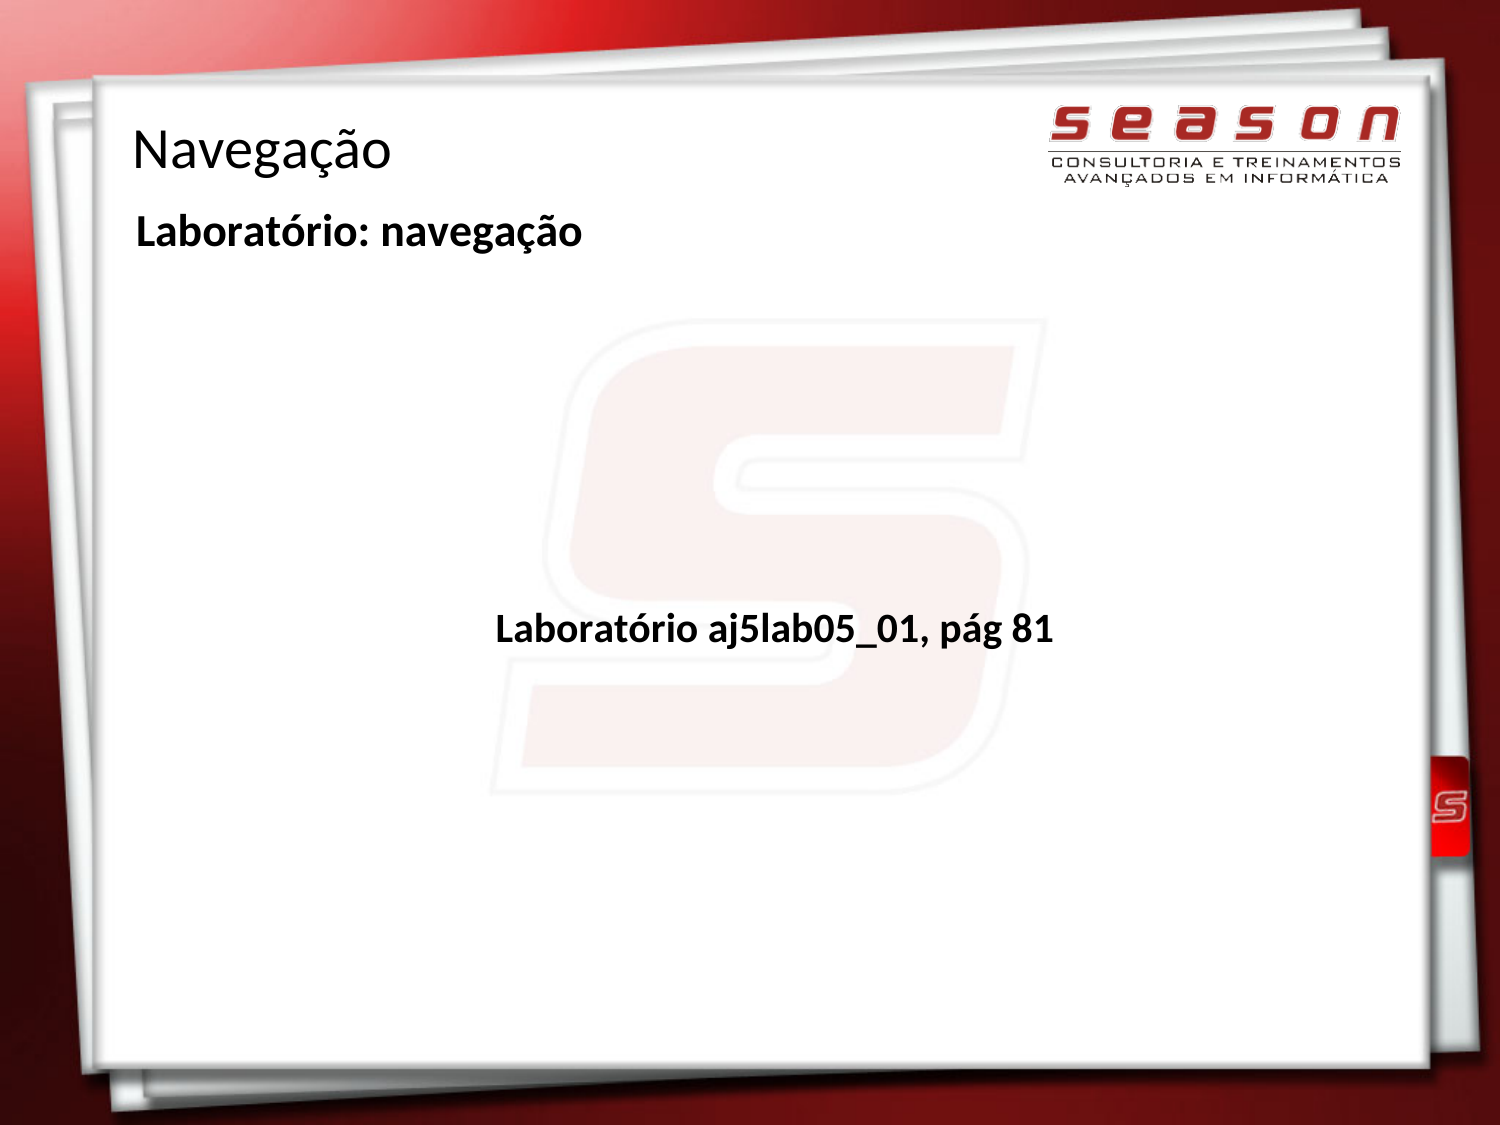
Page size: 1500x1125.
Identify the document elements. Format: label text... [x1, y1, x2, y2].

text_box Laboratório: navegação [119, 200, 1240, 256]
text_box Laboratório aj5lab05_01, pág 81 [207, 357, 1328, 894]
picture [0, 0, 1500, 1125]
title Navegação [118, 33, 1394, 257]
